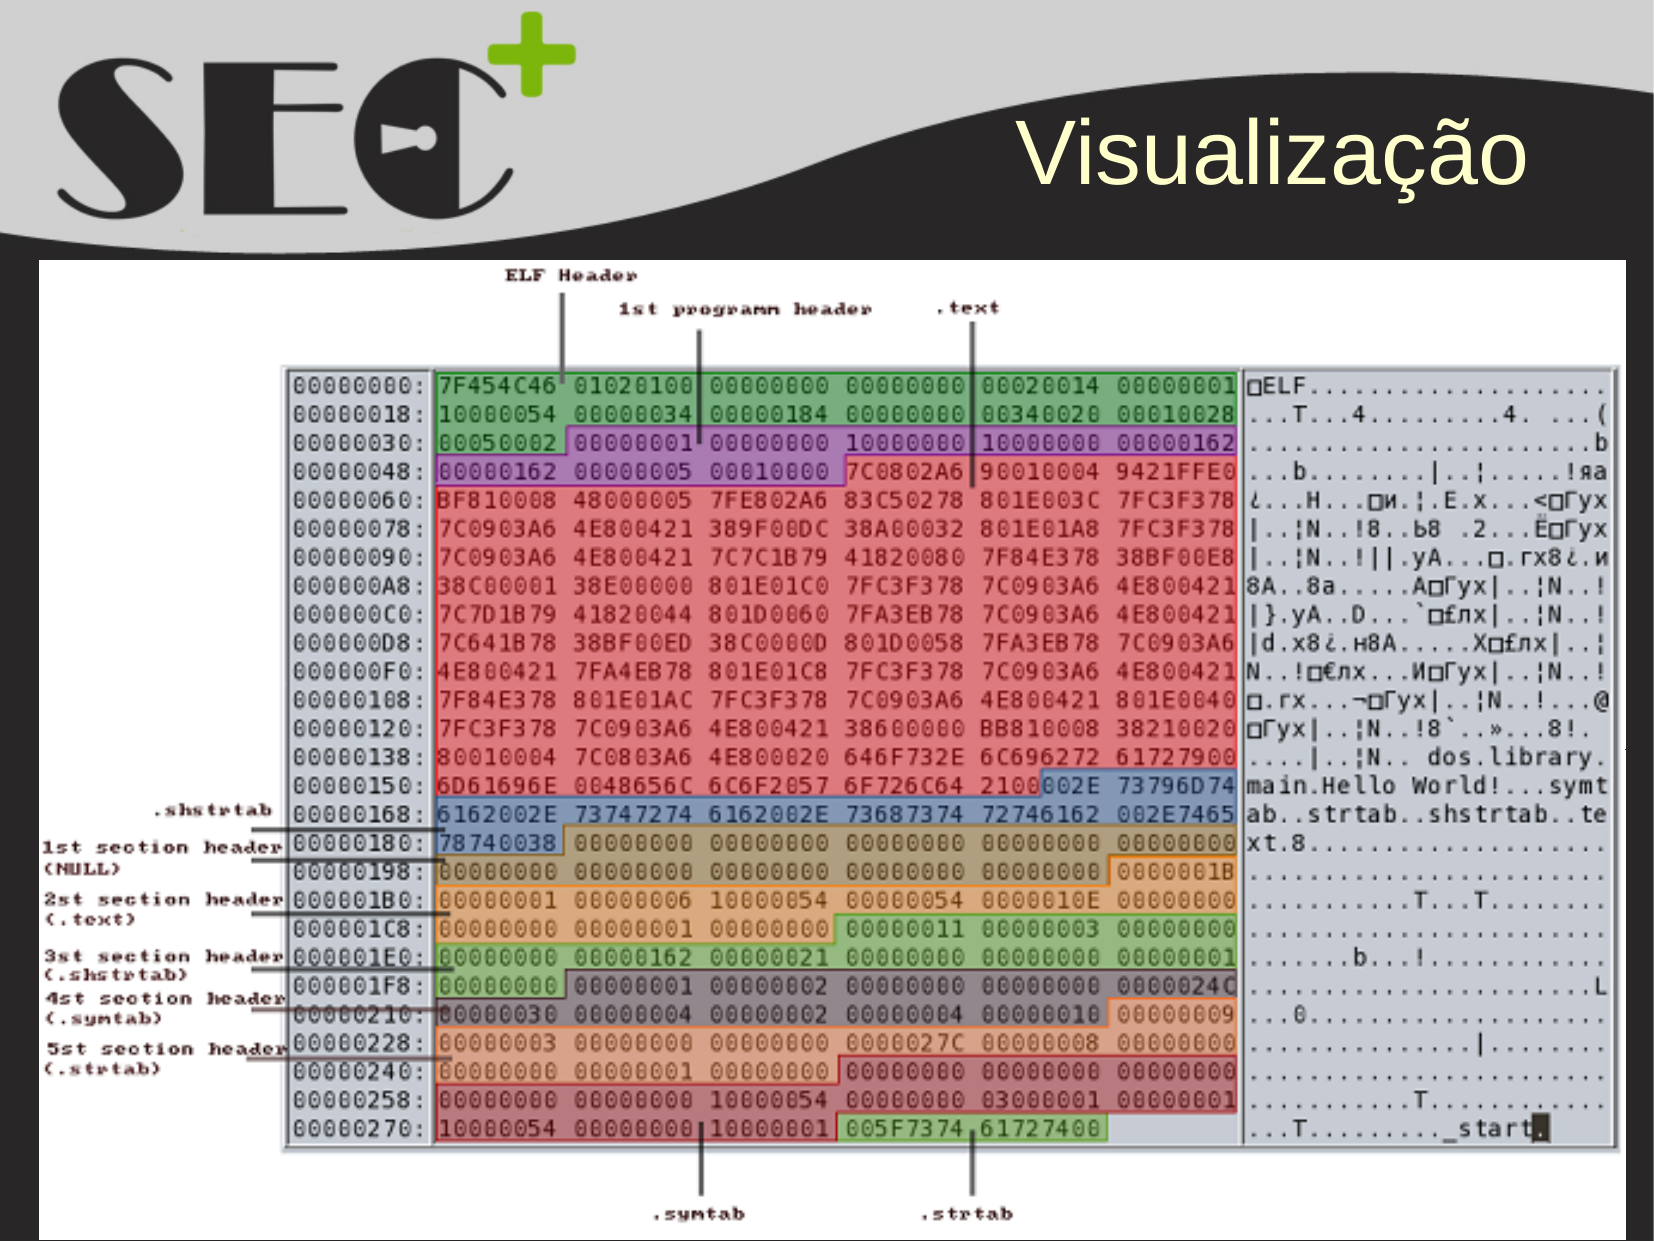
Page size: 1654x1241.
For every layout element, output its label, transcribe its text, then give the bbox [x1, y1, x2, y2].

title Visualização [975, 49, 1571, 257]
picture [0, 0, 1654, 1241]
